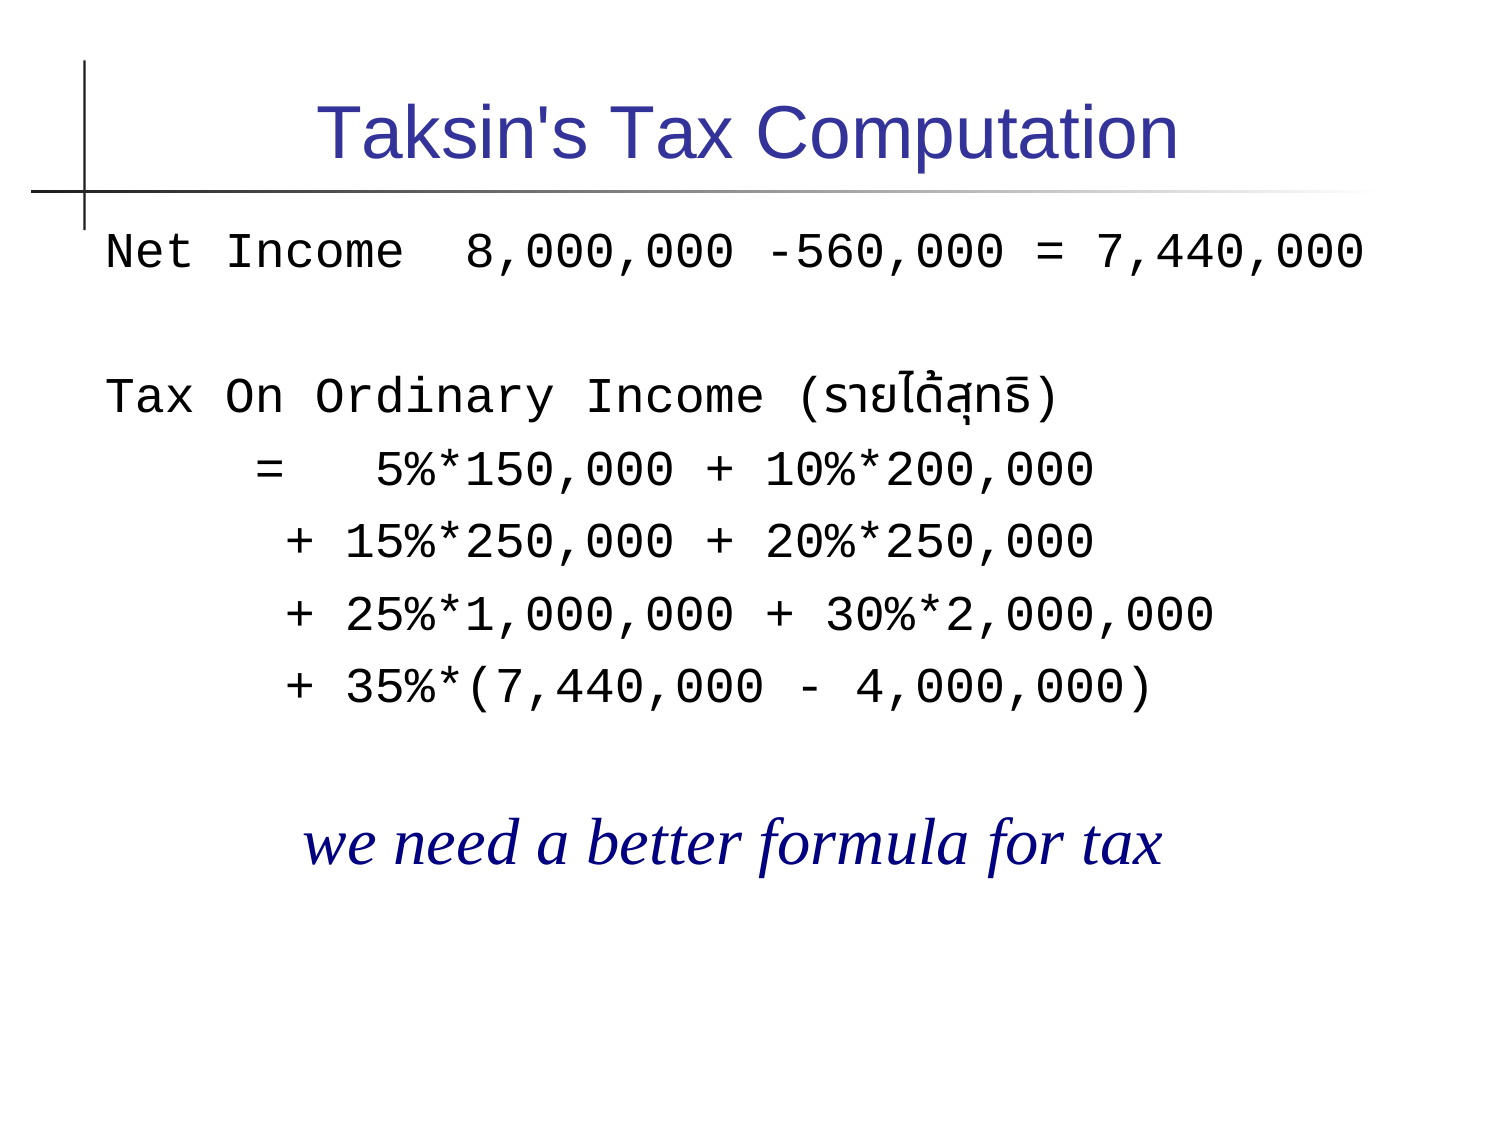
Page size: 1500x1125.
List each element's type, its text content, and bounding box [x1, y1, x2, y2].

title Taksin's Tax Computation [100, 42, 1397, 182]
list Net Income 8,000,000 -560,000 = 7,440,000 Tax On Ordinary Income (รายได้สุทธิ) = 5%*150,000 + 10%*200,000 + 15%*250,000 + 20%*250,000 + 25%*1,000,000 + 30%*2,000,000 + 35%*(7,440,000 - 4,000,000) we need a better formula for tax [90, 210, 1408, 1036]
